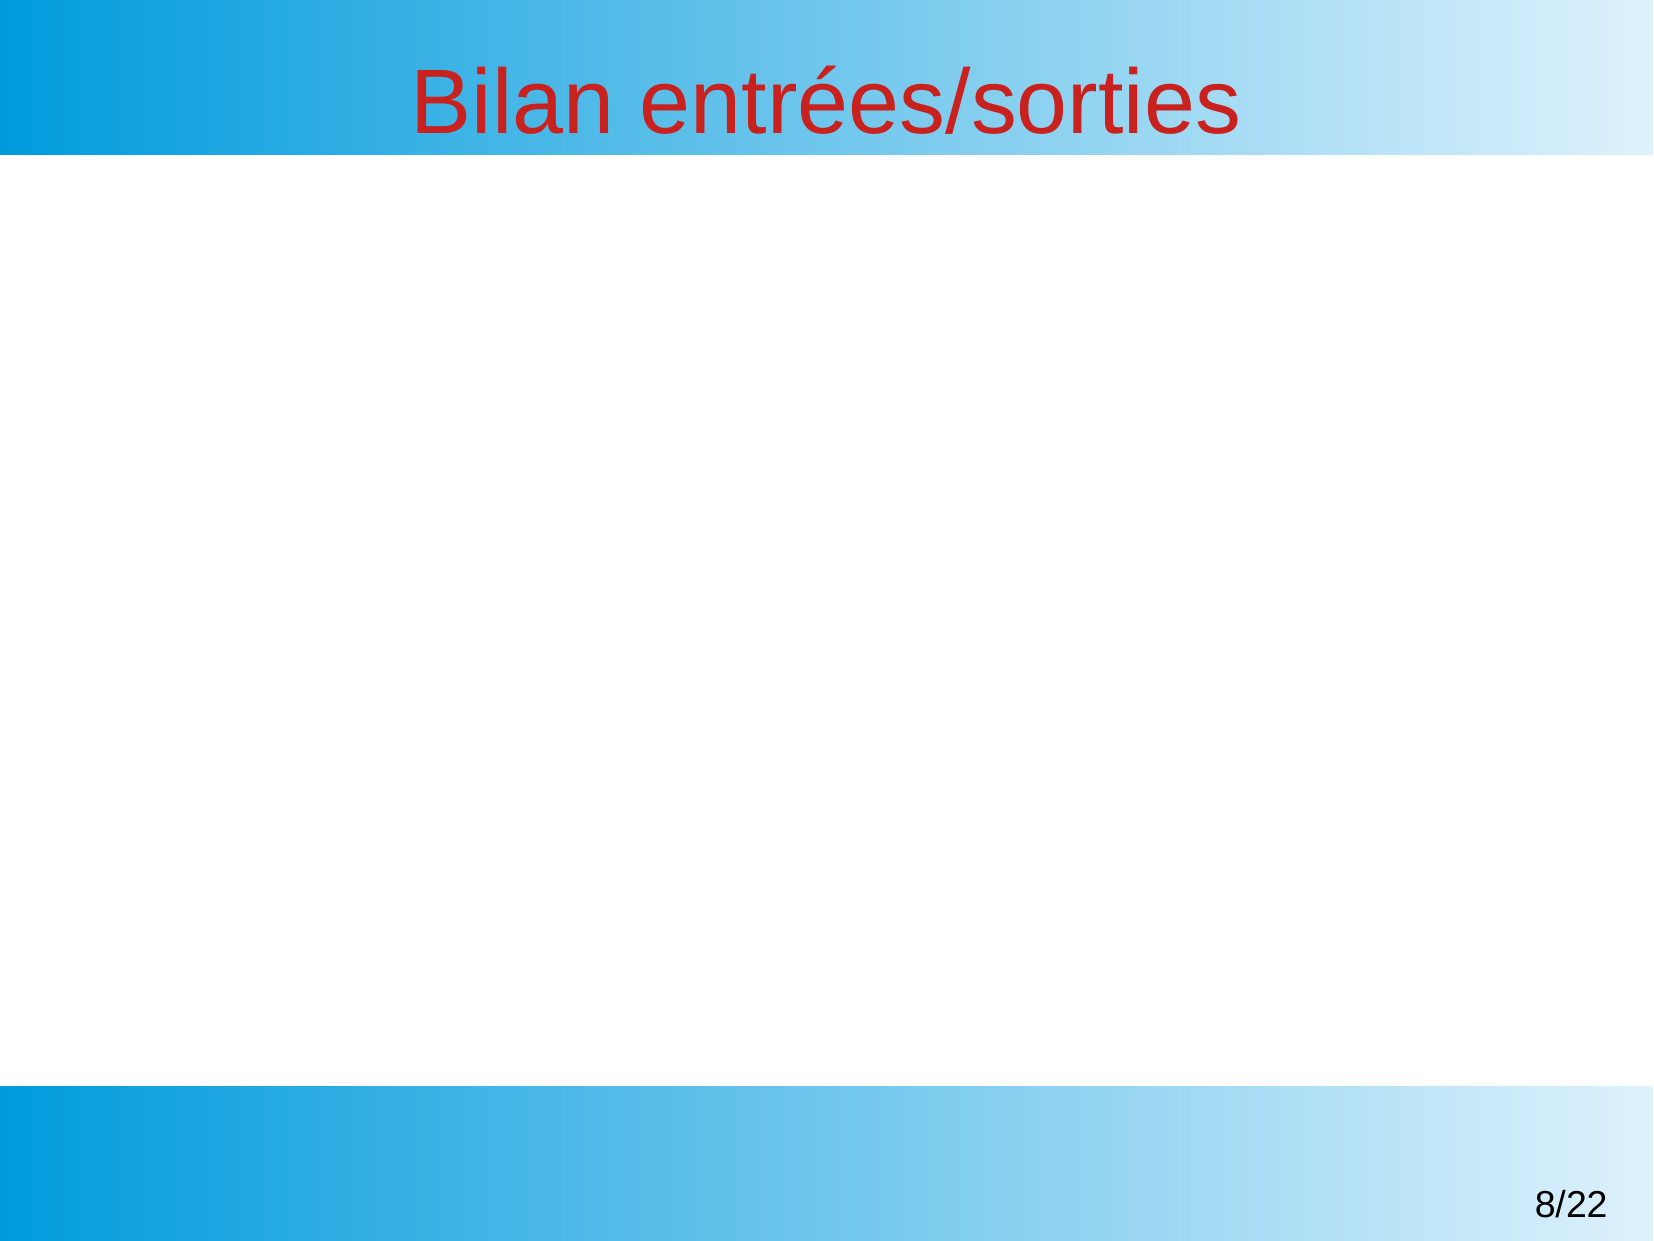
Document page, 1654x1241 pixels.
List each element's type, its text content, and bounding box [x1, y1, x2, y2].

text_box <numéro>/22 [1520, 1175, 1654, 1241]
title Bilan entrées/sorties [82, 49, 1571, 155]
